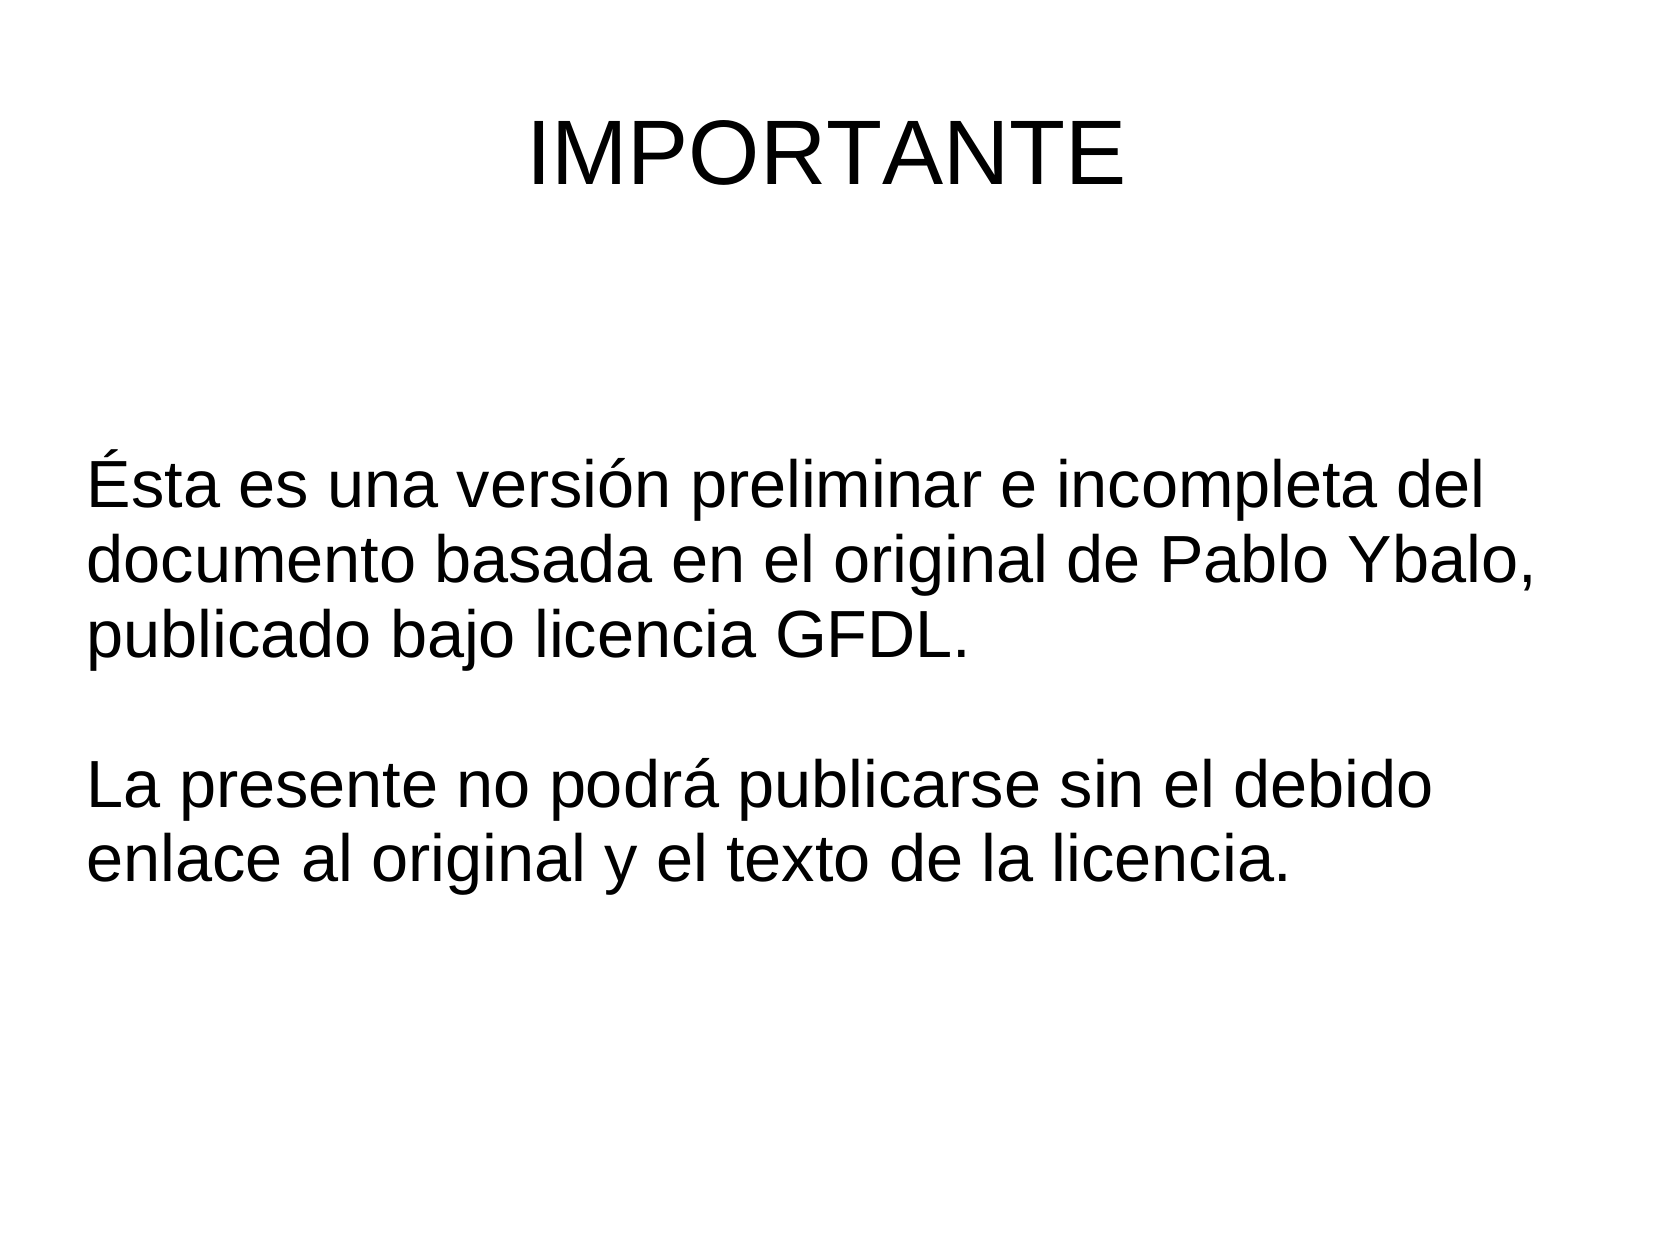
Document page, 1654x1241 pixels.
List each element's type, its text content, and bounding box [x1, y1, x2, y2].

subtitle Ésta es una versión preliminar e incompleta del documento basada en el original de Pablo Ybalo, publicado bajo licencia GFDL. La presente no podrá publicarse sin el debido enlace al original y el texto de la licencia. [86, 262, 1576, 1082]
title IMPORTANTE [82, 49, 1571, 257]
